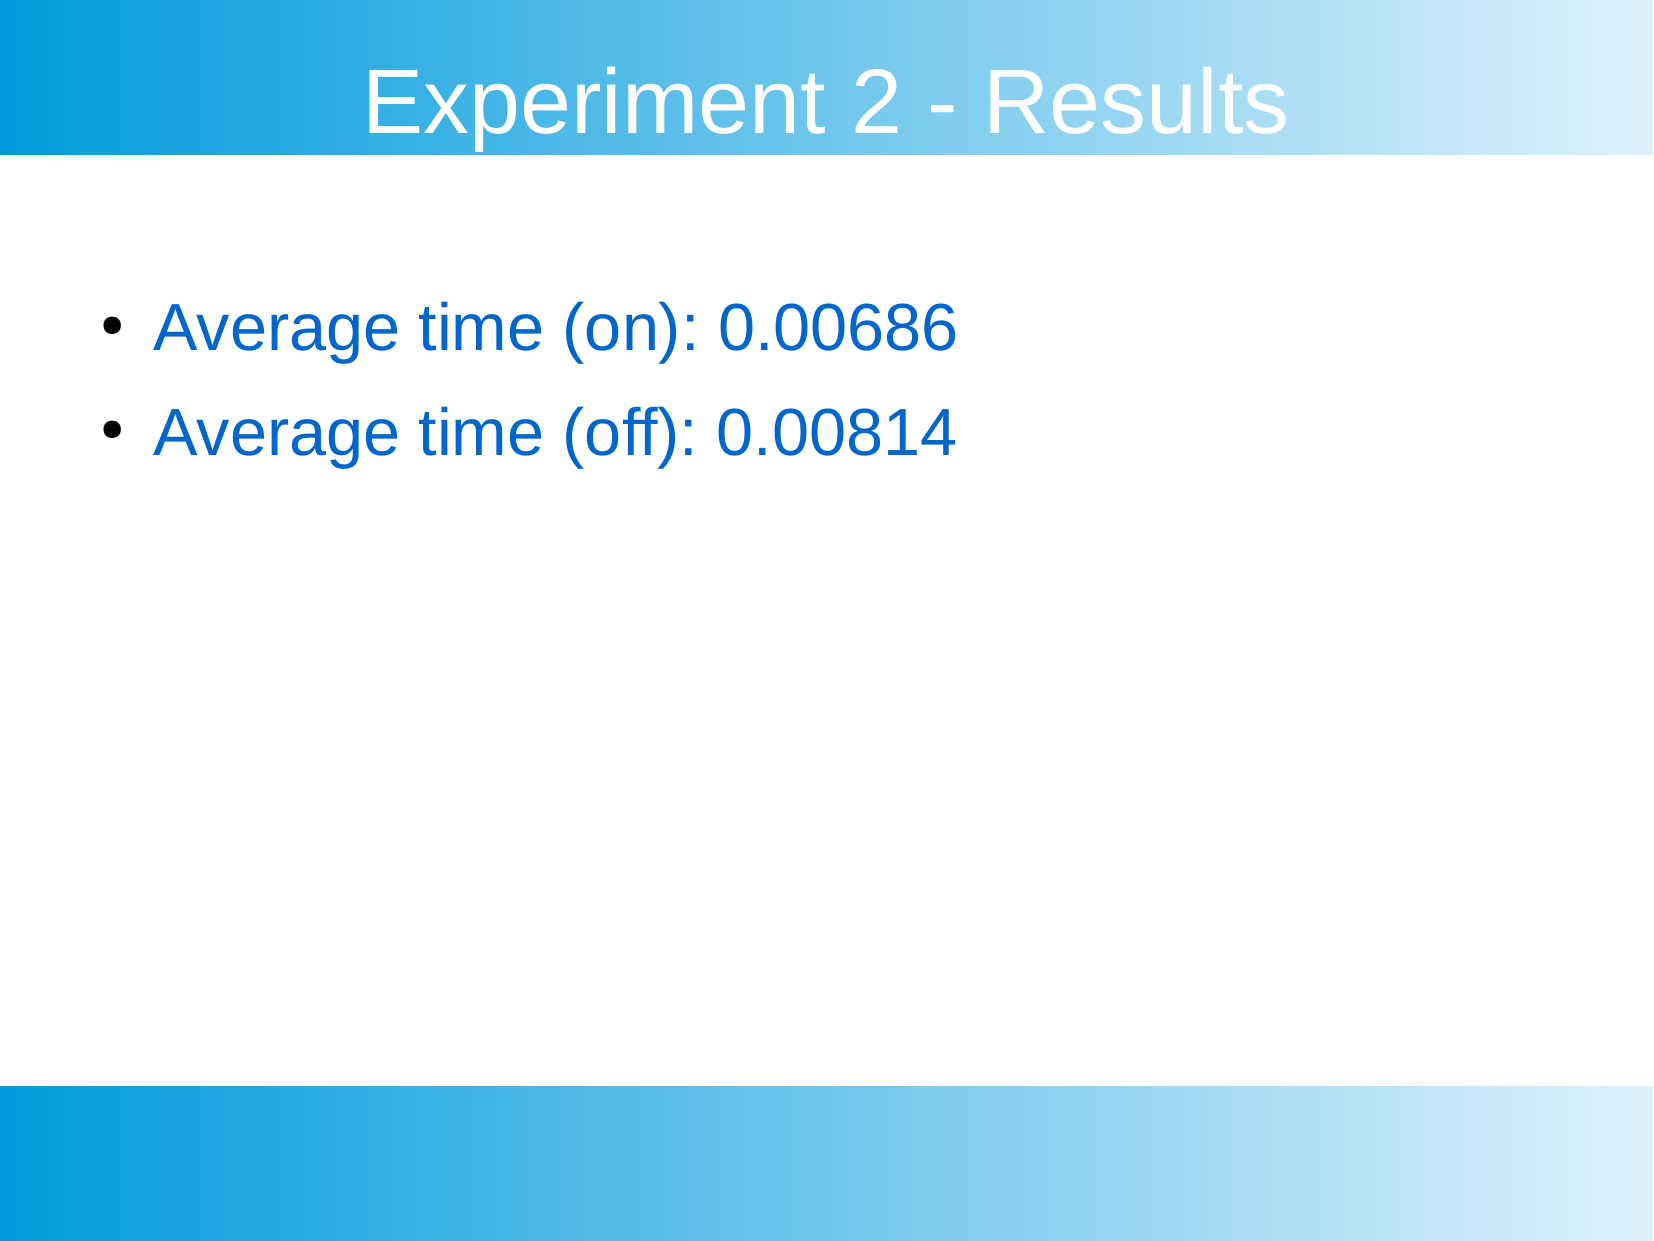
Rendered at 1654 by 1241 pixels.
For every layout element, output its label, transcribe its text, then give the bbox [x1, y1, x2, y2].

list Average time (on): 0.00686 Average time (off): 0.00814 [82, 290, 1571, 1010]
title Experiment 2 - Results [82, 49, 1571, 155]
